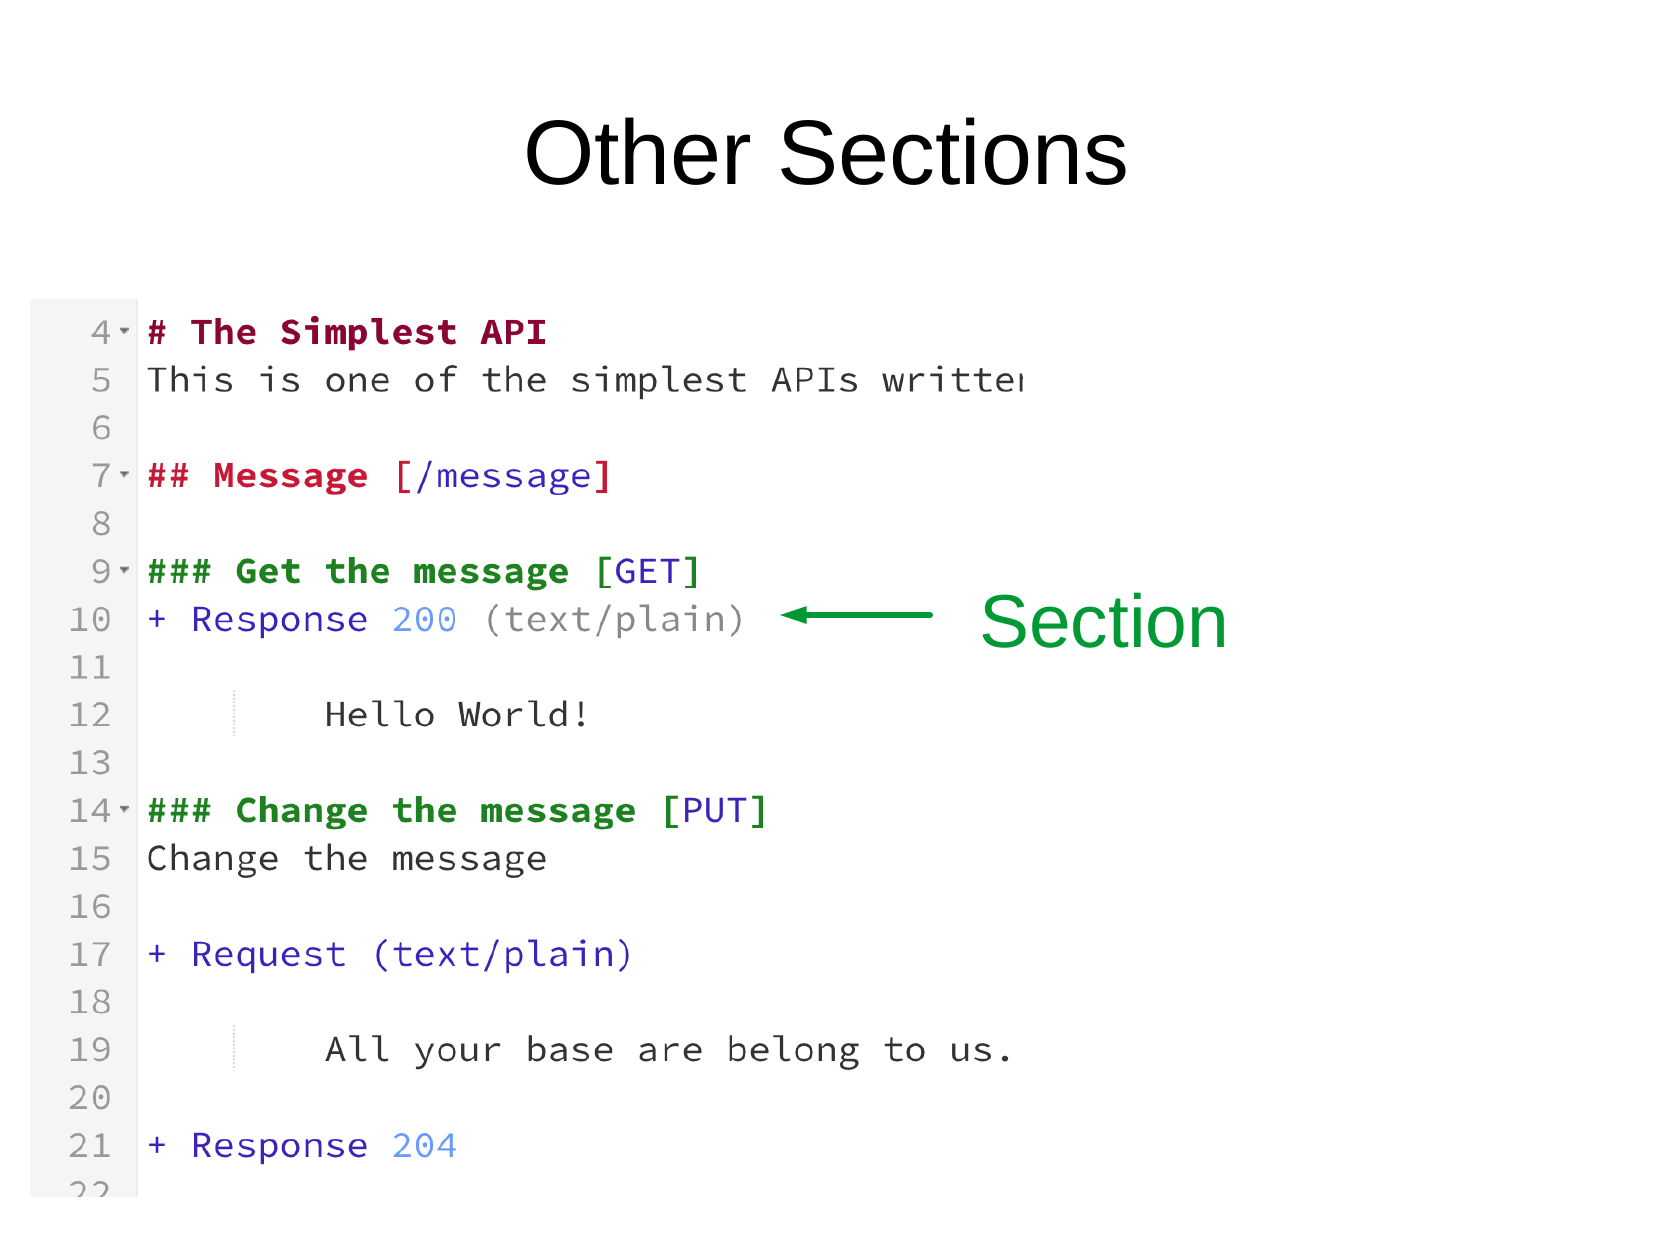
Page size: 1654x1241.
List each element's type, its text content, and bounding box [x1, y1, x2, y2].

picture [30, 299, 1023, 1197]
text_box Section [960, 567, 1249, 676]
title Other Sections [82, 49, 1571, 257]
